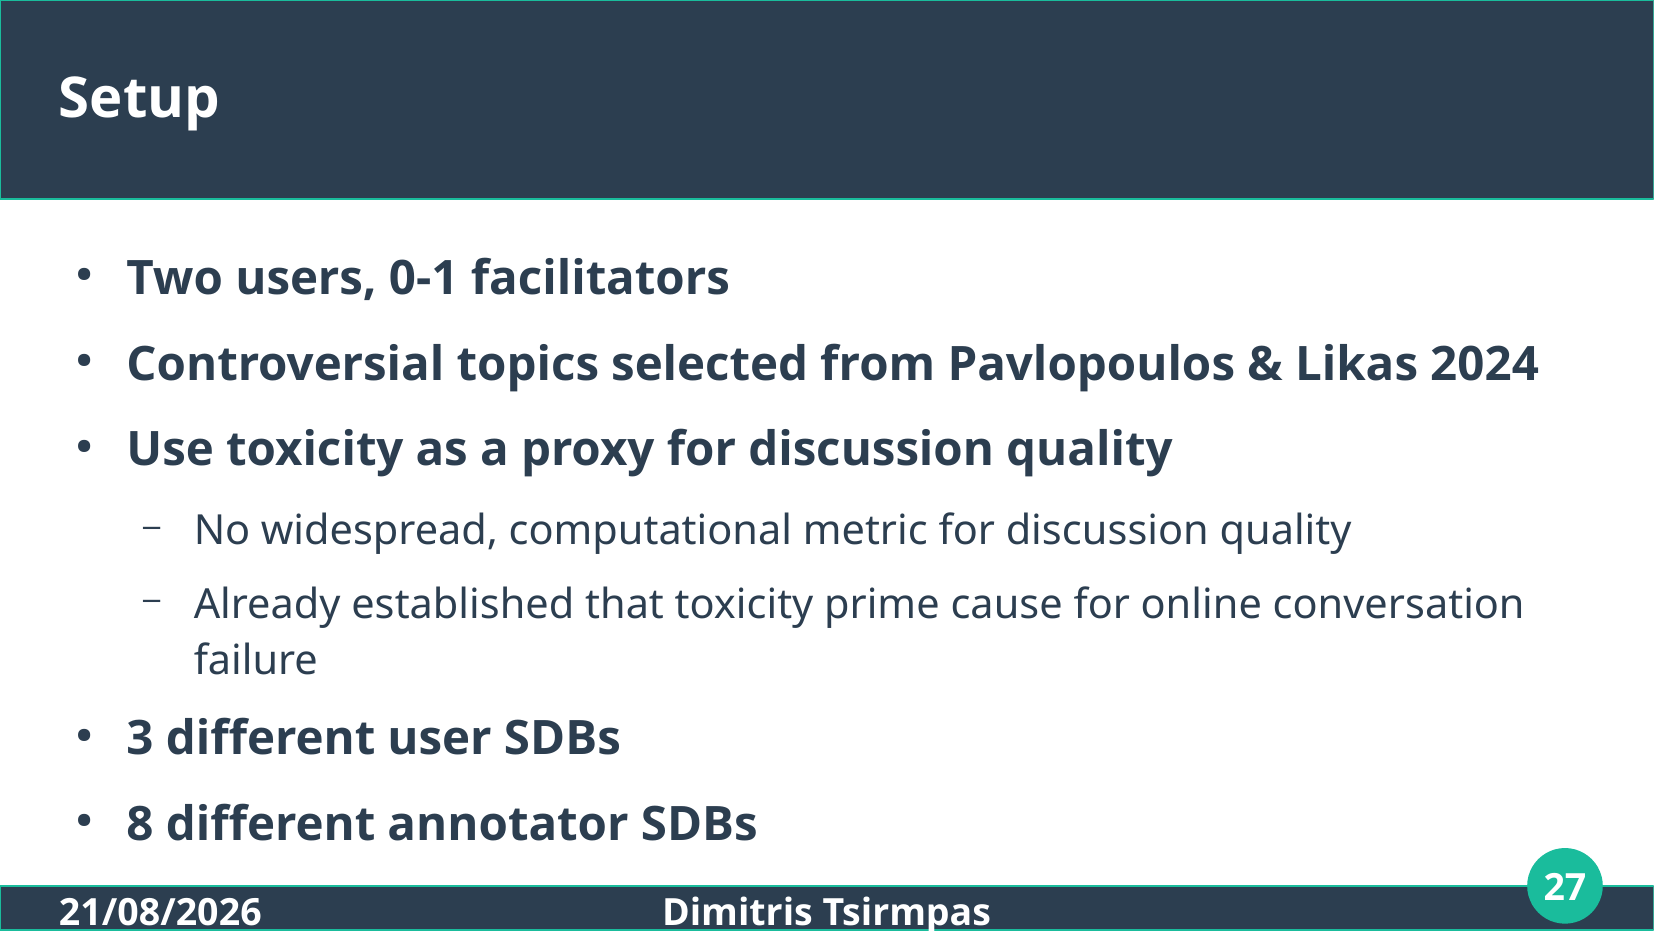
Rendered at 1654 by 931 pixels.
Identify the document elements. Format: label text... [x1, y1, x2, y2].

title Setup [59, 37, 1595, 155]
list Two users, 0-1 facilitators Controversial topics selected from Pavlopoulos & Likas 2024 Use toxicity as a proxy for discussion quality No widespread, computational metric for discussion quality Already established that toxicity prime cause for online conversation failure 3 different user SDBs 8 different annotator SDBs [59, 243, 1595, 864]
